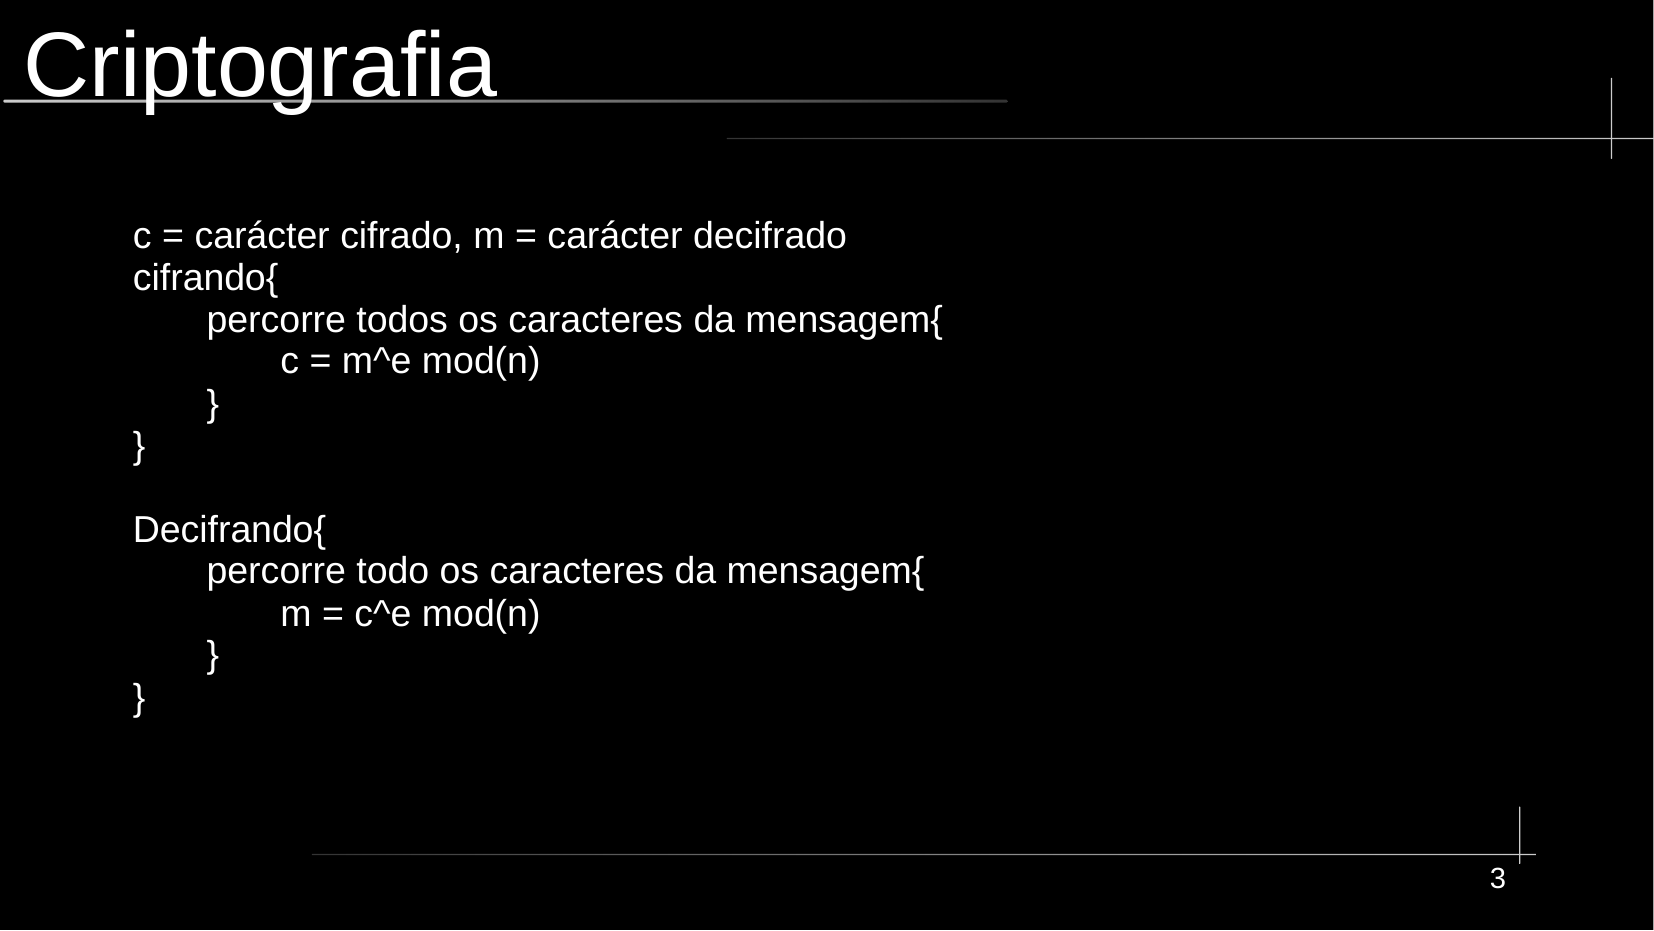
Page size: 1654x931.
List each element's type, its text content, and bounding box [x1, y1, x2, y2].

text_box c = carácter cifrado, m = carácter decifrado cifrando{ percorre todos os caracteres da mensagem{ c = m^e mod(n) } } Decifrando{ percorre todo os caracteres da mensagem{ m = c^e mod(n) } } [118, 206, 1477, 768]
title Criptografia [23, 11, 1589, 119]
